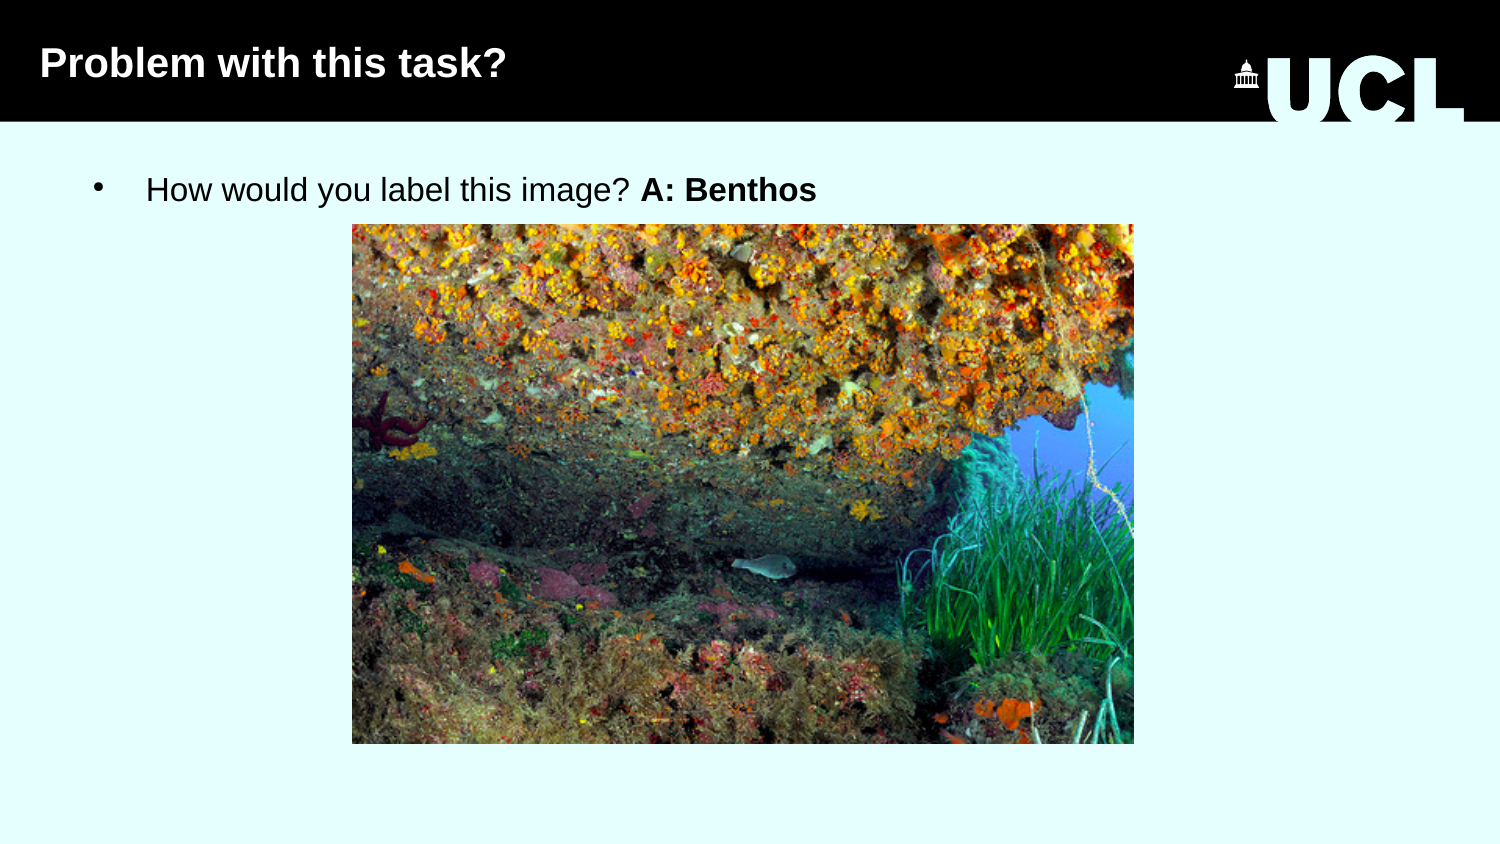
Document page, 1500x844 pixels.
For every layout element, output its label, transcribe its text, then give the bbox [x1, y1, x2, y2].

text_box Problem with this task? [39, 35, 508, 86]
picture [352, 224, 1134, 744]
list How would you label this image? A: Benthos [75, 167, 1425, 658]
picture [1234, 59, 1259, 88]
text_box [0, 0, 1500, 122]
